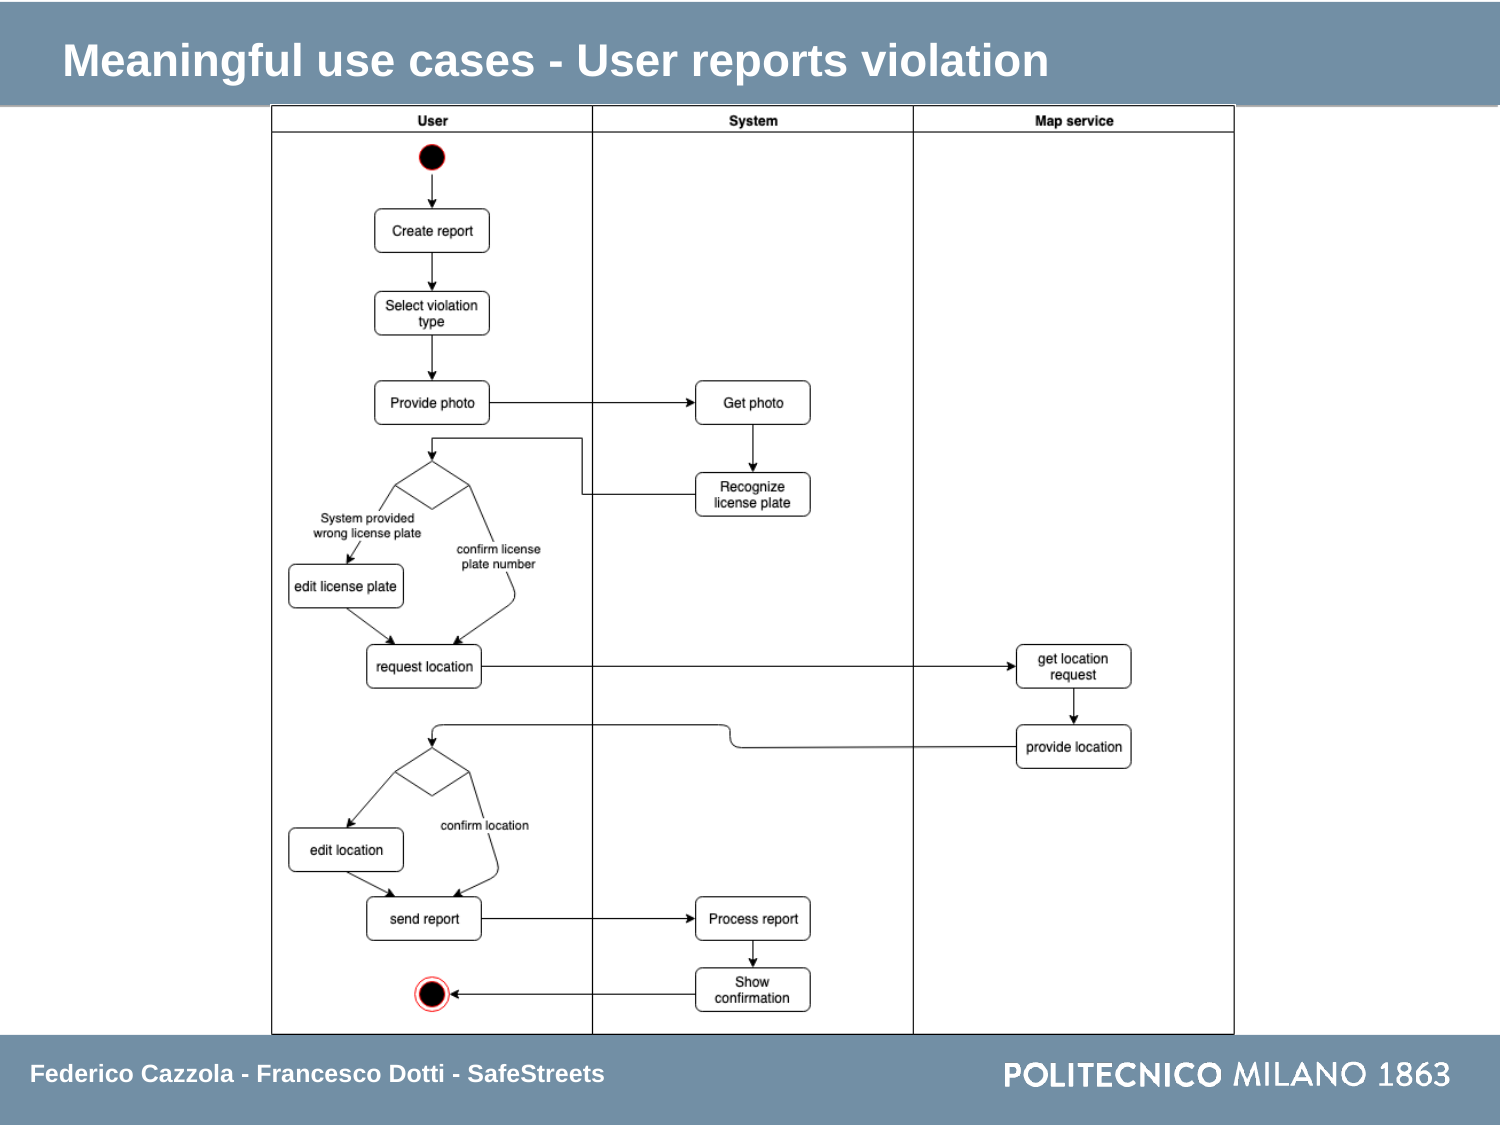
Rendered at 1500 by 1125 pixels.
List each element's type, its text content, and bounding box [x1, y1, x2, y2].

title Meaningful use cases - User reports violation [47, 22, 1455, 161]
picture [270, 104, 1236, 1036]
picture [998, 1049, 1456, 1098]
